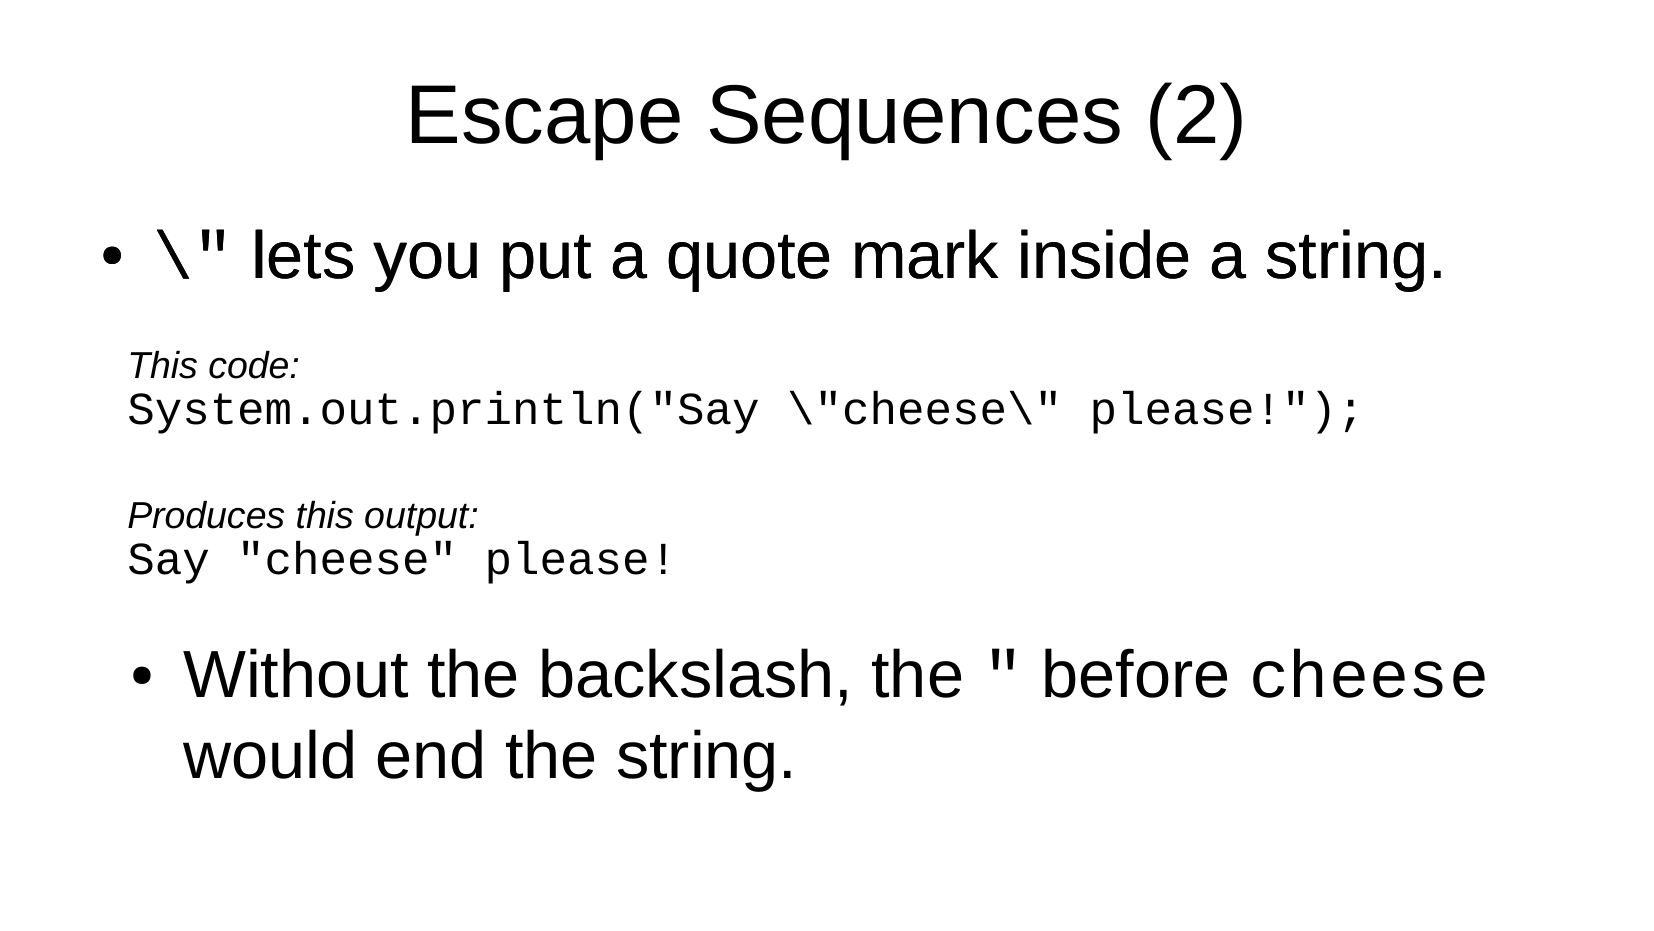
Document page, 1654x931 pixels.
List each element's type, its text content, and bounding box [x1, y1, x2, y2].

list Without the backslash, the " before cheese would end the string. [112, 637, 1490, 826]
list \" lets you put a quote mark inside a string. [82, 217, 1571, 338]
text_box This code: System.out.println("Say \"cheese\" please!"); [112, 338, 1463, 451]
text_box Produces this output: Say "cheese" please! [112, 487, 1388, 637]
title Escape Sequences (2) [82, 37, 1571, 193]
